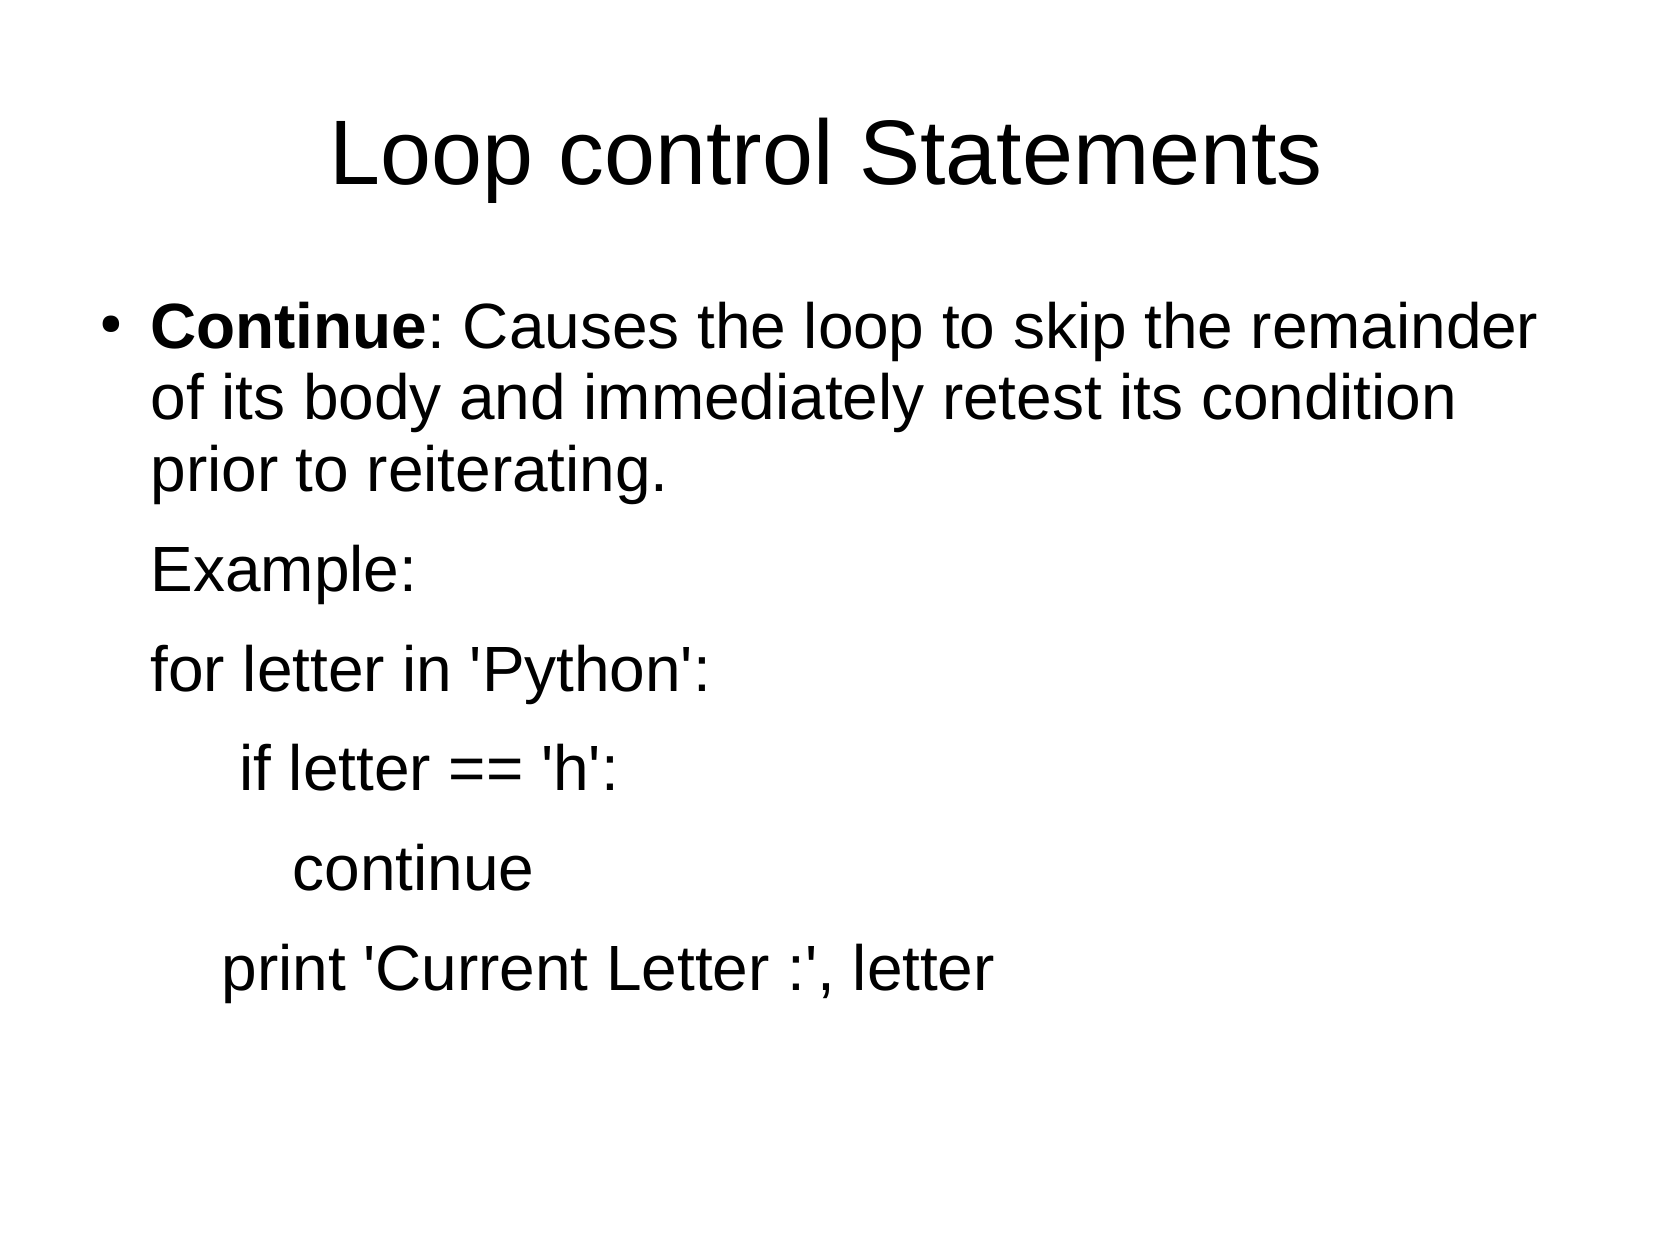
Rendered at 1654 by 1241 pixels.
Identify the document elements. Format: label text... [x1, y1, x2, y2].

title Loop control Statements [82, 49, 1571, 257]
list Continue: Causes the loop to skip the remainder of its body and immediately retest its condition prior to reiterating. Example: for letter in 'Python': if letter == 'h': continue print 'Current Letter :', letter [82, 290, 1571, 1010]
